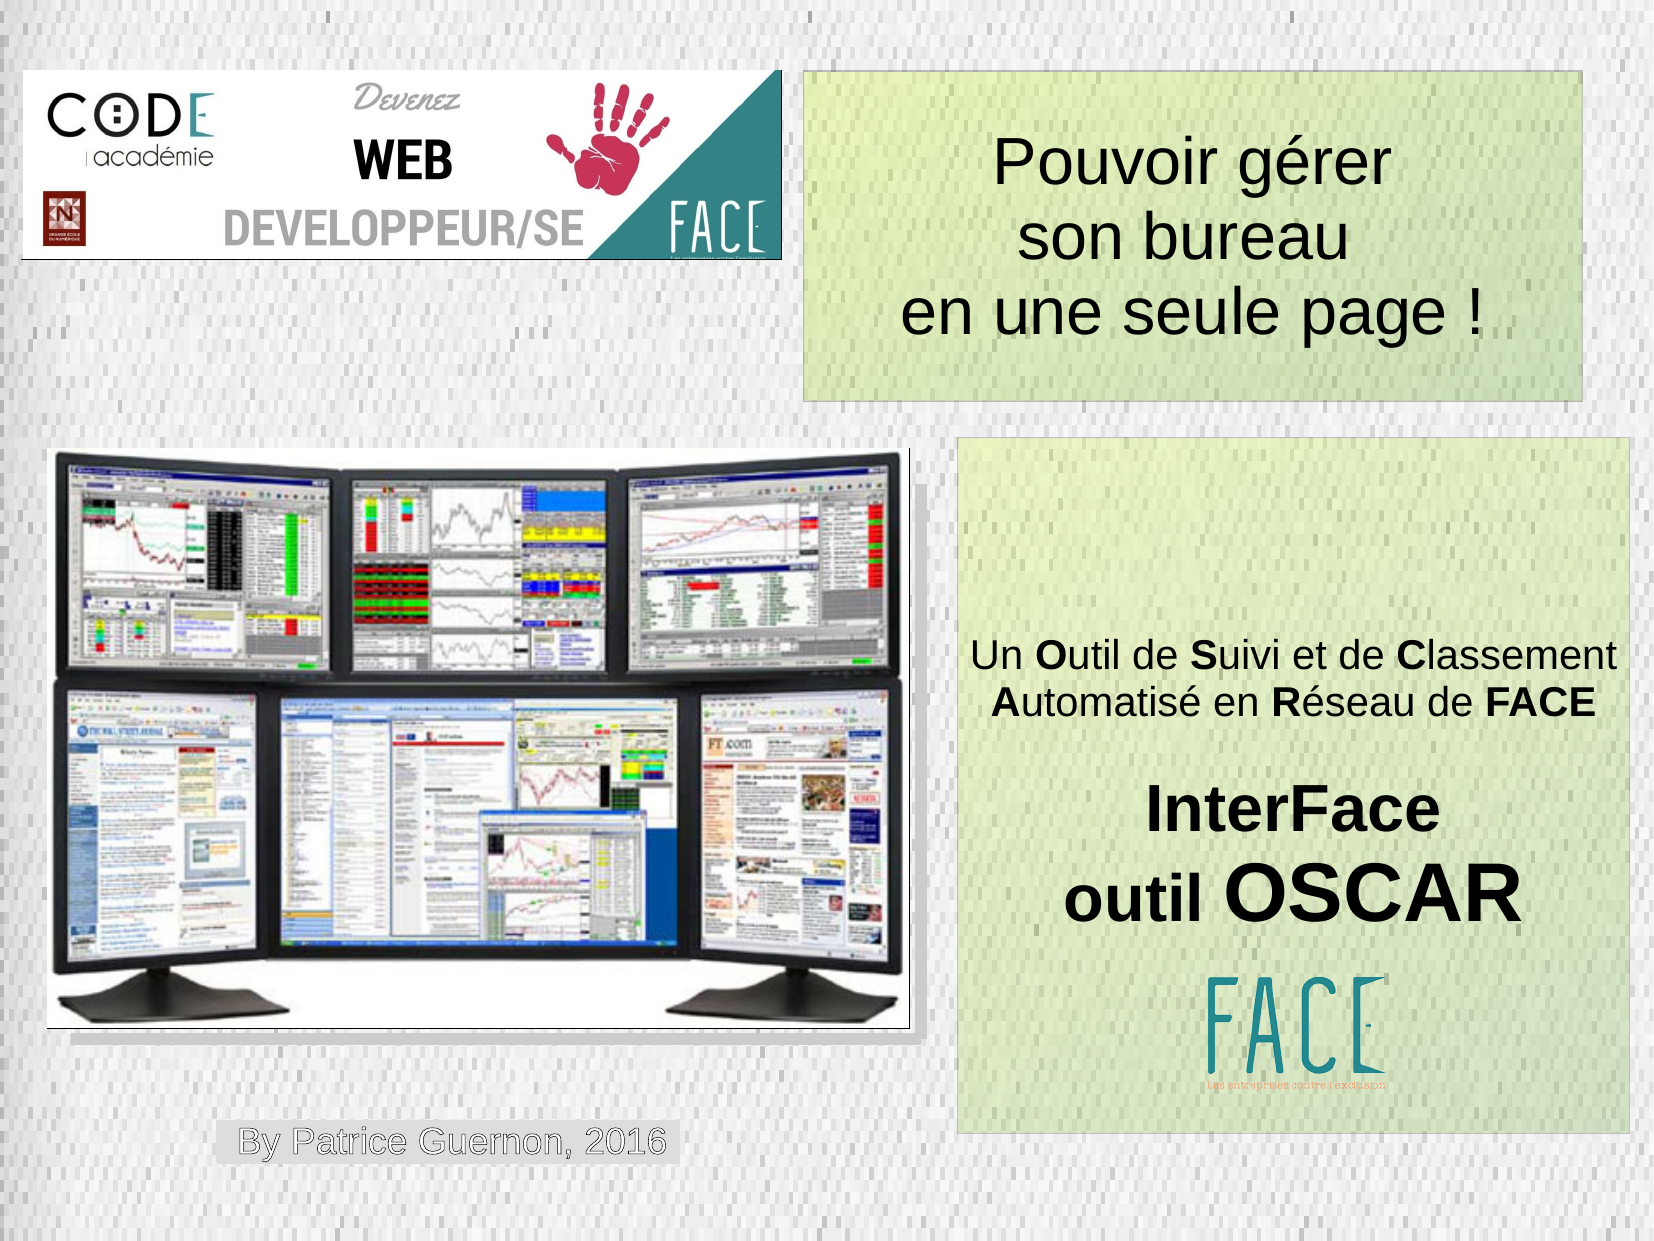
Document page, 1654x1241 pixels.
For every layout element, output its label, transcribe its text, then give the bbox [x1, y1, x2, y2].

text_box By Patrice Guernon, 2016 [200, 1112, 721, 1170]
title Un Outil de Suivi et de Classement Automatisé en Réseau de FACE InterFace outil OSCAR [957, 437, 1630, 1134]
picture [0, 0, 1654, 1241]
text_box Pouvoir gérer son bureau en une seule page ! [803, 70, 1583, 402]
